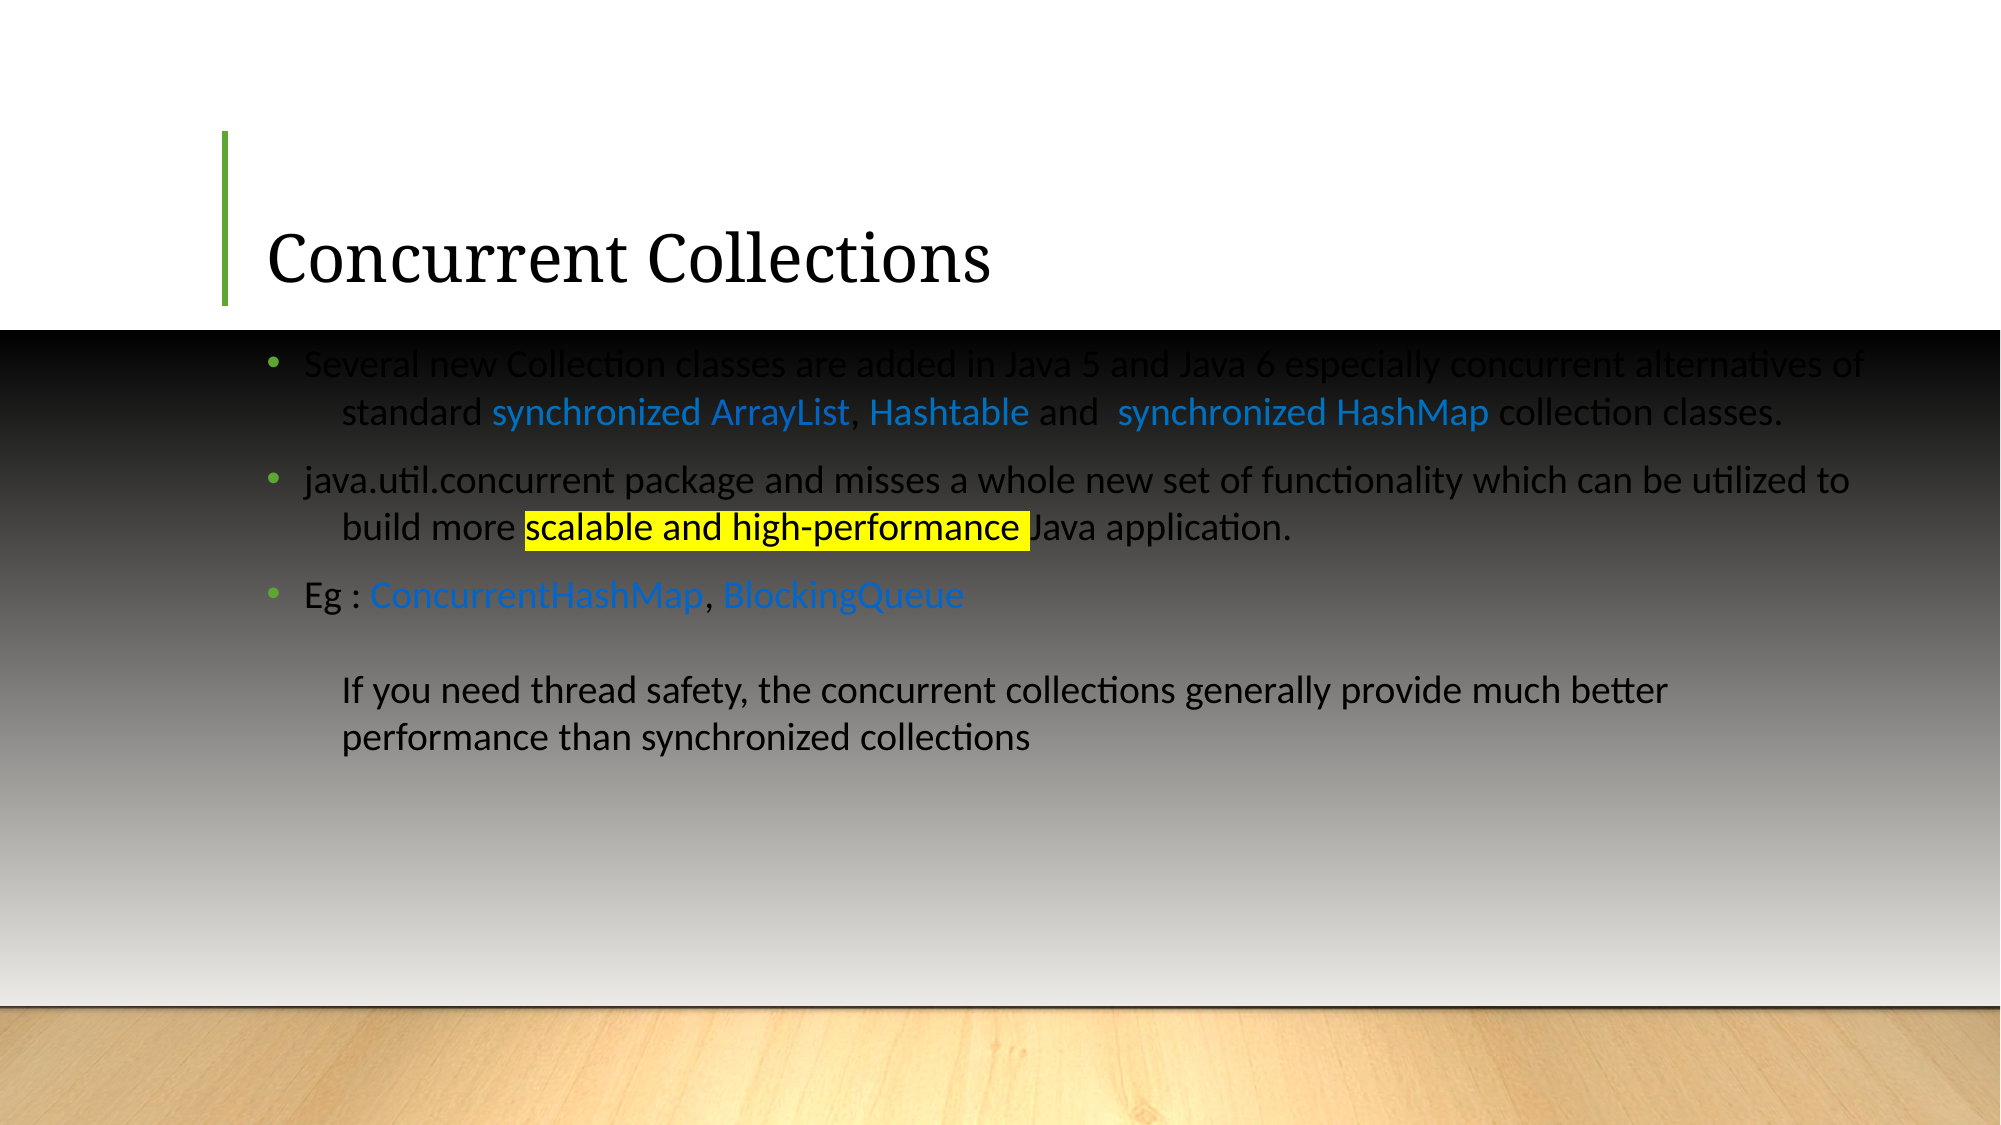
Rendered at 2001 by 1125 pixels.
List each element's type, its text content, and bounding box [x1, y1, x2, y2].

list Several new Collection classes are added in Java 5 and Java 6 especially concurrent alternatives of standard synchronized ArrayList, Hashtable and synchronized HashMap collection classes. java.util.concurrent package and misses a whole new set of functionality which can be utilized to build more scalable and high-performance Java application. Eg : ConcurrentHashMap, BlockingQueue If you need thread safety, the concurrent collections generally provide much better performance than synchronized collections [251, 330, 1894, 897]
title Concurrent Collections [251, 131, 1814, 305]
